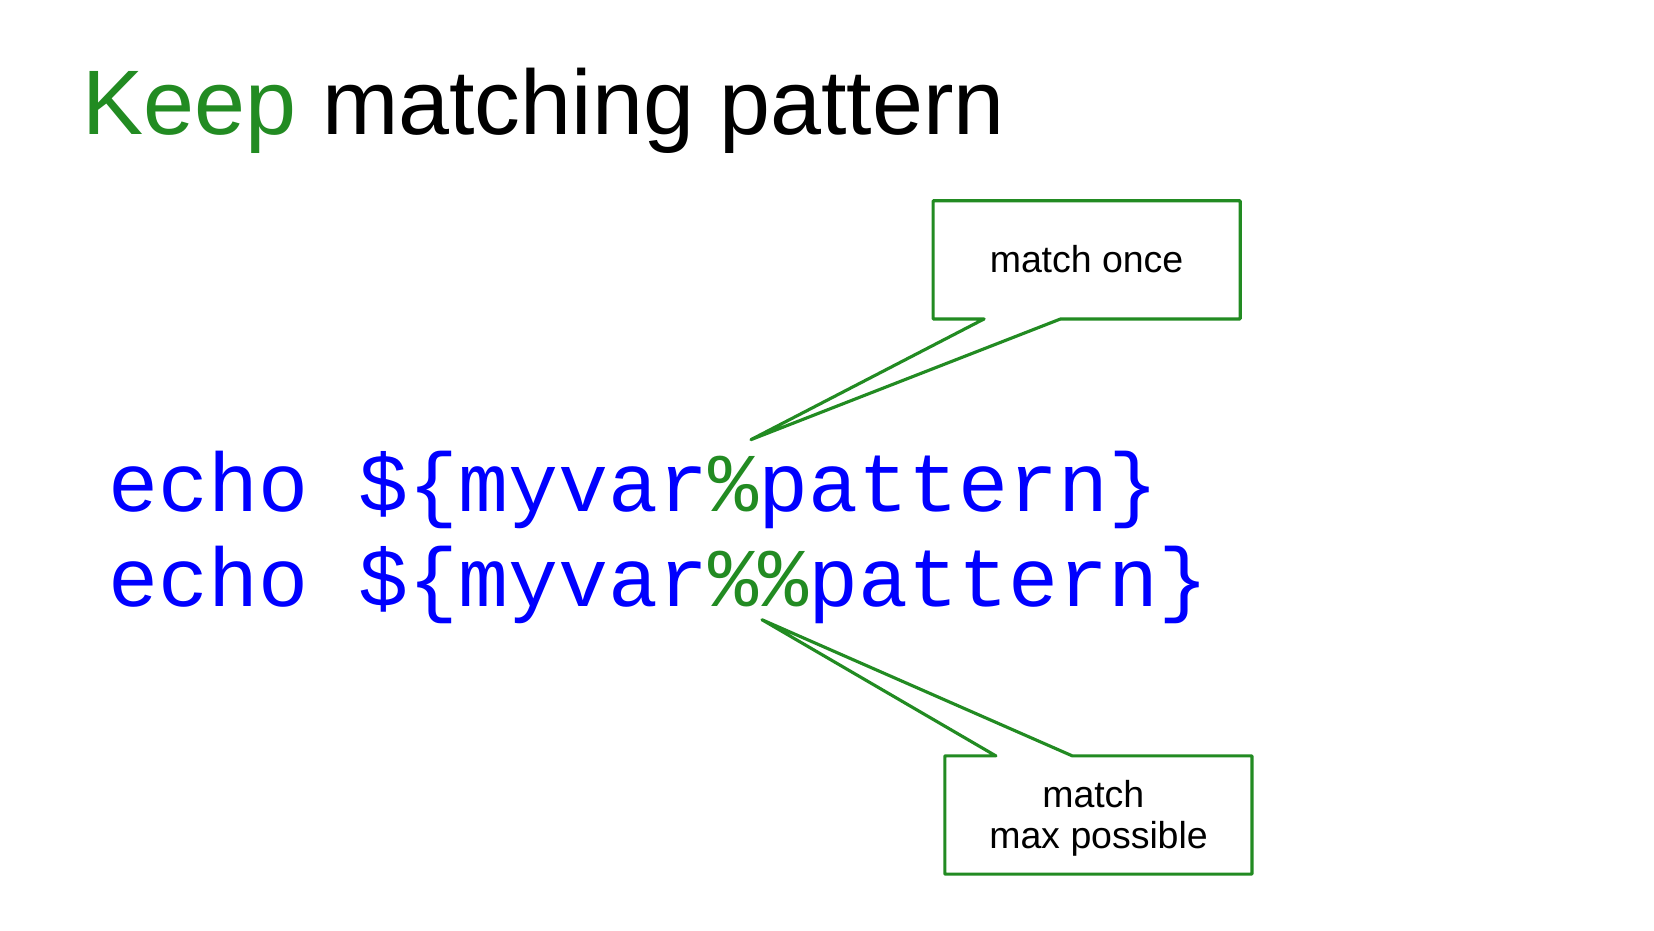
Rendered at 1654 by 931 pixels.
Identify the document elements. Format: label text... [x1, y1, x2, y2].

text_box match max possible [761, 619, 1253, 875]
text_box match once [750, 200, 1241, 440]
text_box echo ${myvar%pattern} echo ${myvar%%pattern} [93, 435, 1441, 639]
title Keep matching pattern [82, 25, 1571, 181]
